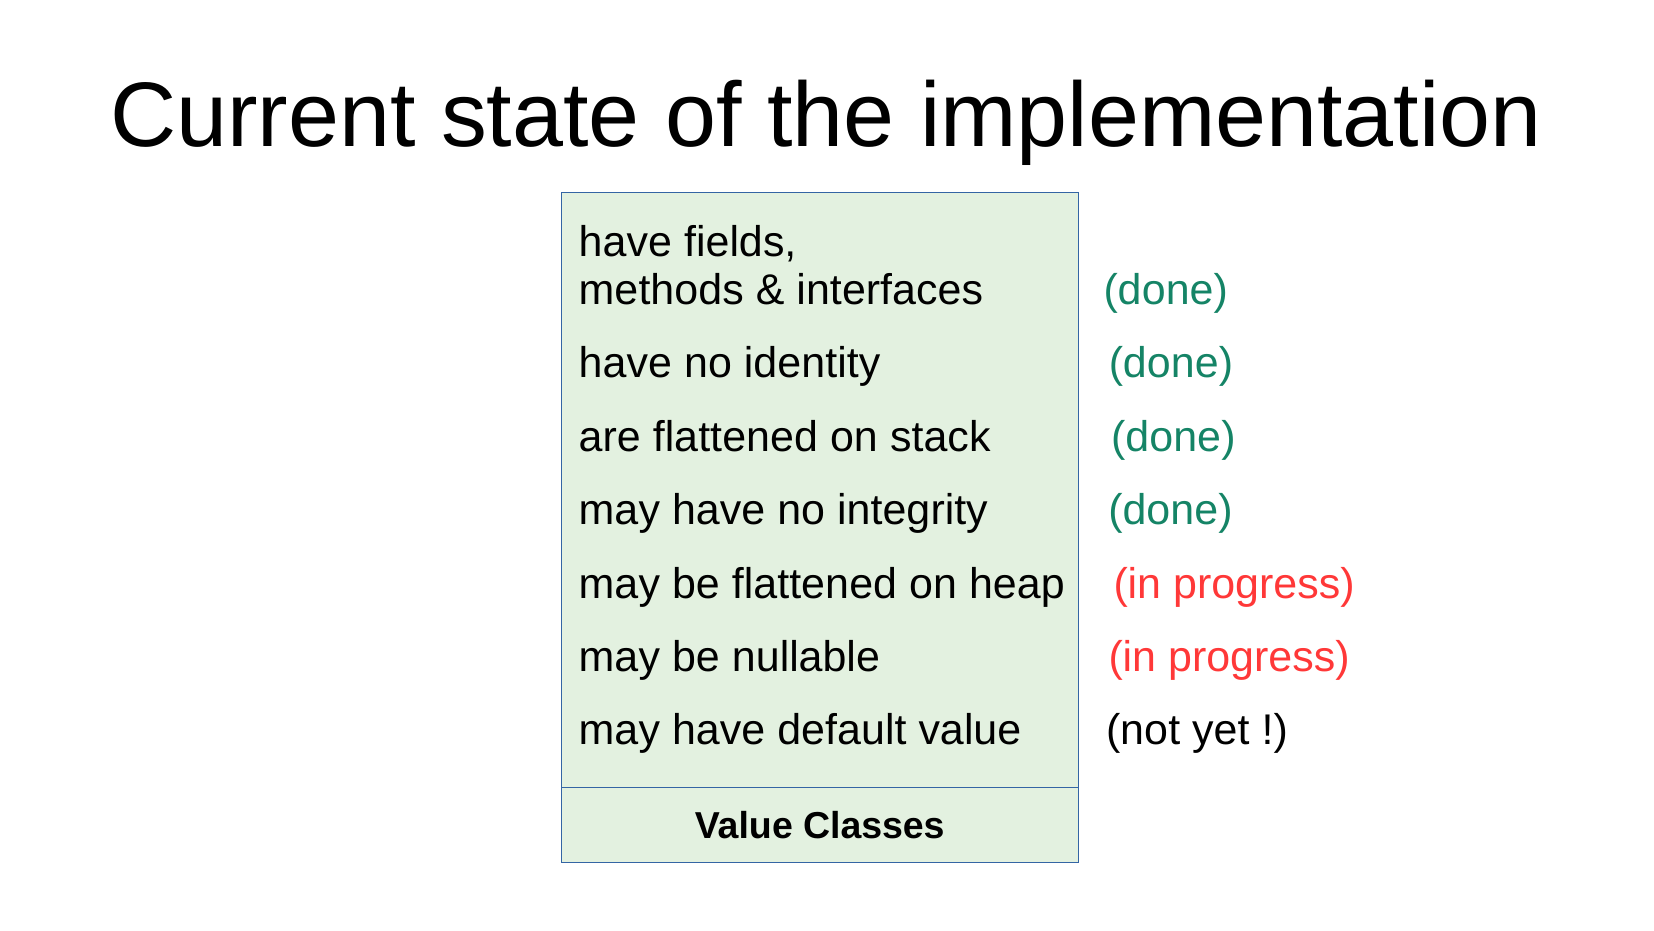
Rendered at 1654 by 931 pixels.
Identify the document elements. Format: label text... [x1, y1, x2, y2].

list have fields, methods & interfaces (done) have no identity (done) are flattened on stack (done) may have no integrity (done) may be flattened on heap (in progress) may be nullable (in progress) may have default value (not yet !) [578, 217, 1501, 758]
text_box Value Classes [561, 787, 1079, 863]
text_box [561, 192, 1079, 787]
title Current state of the implementation [82, 37, 1571, 193]
